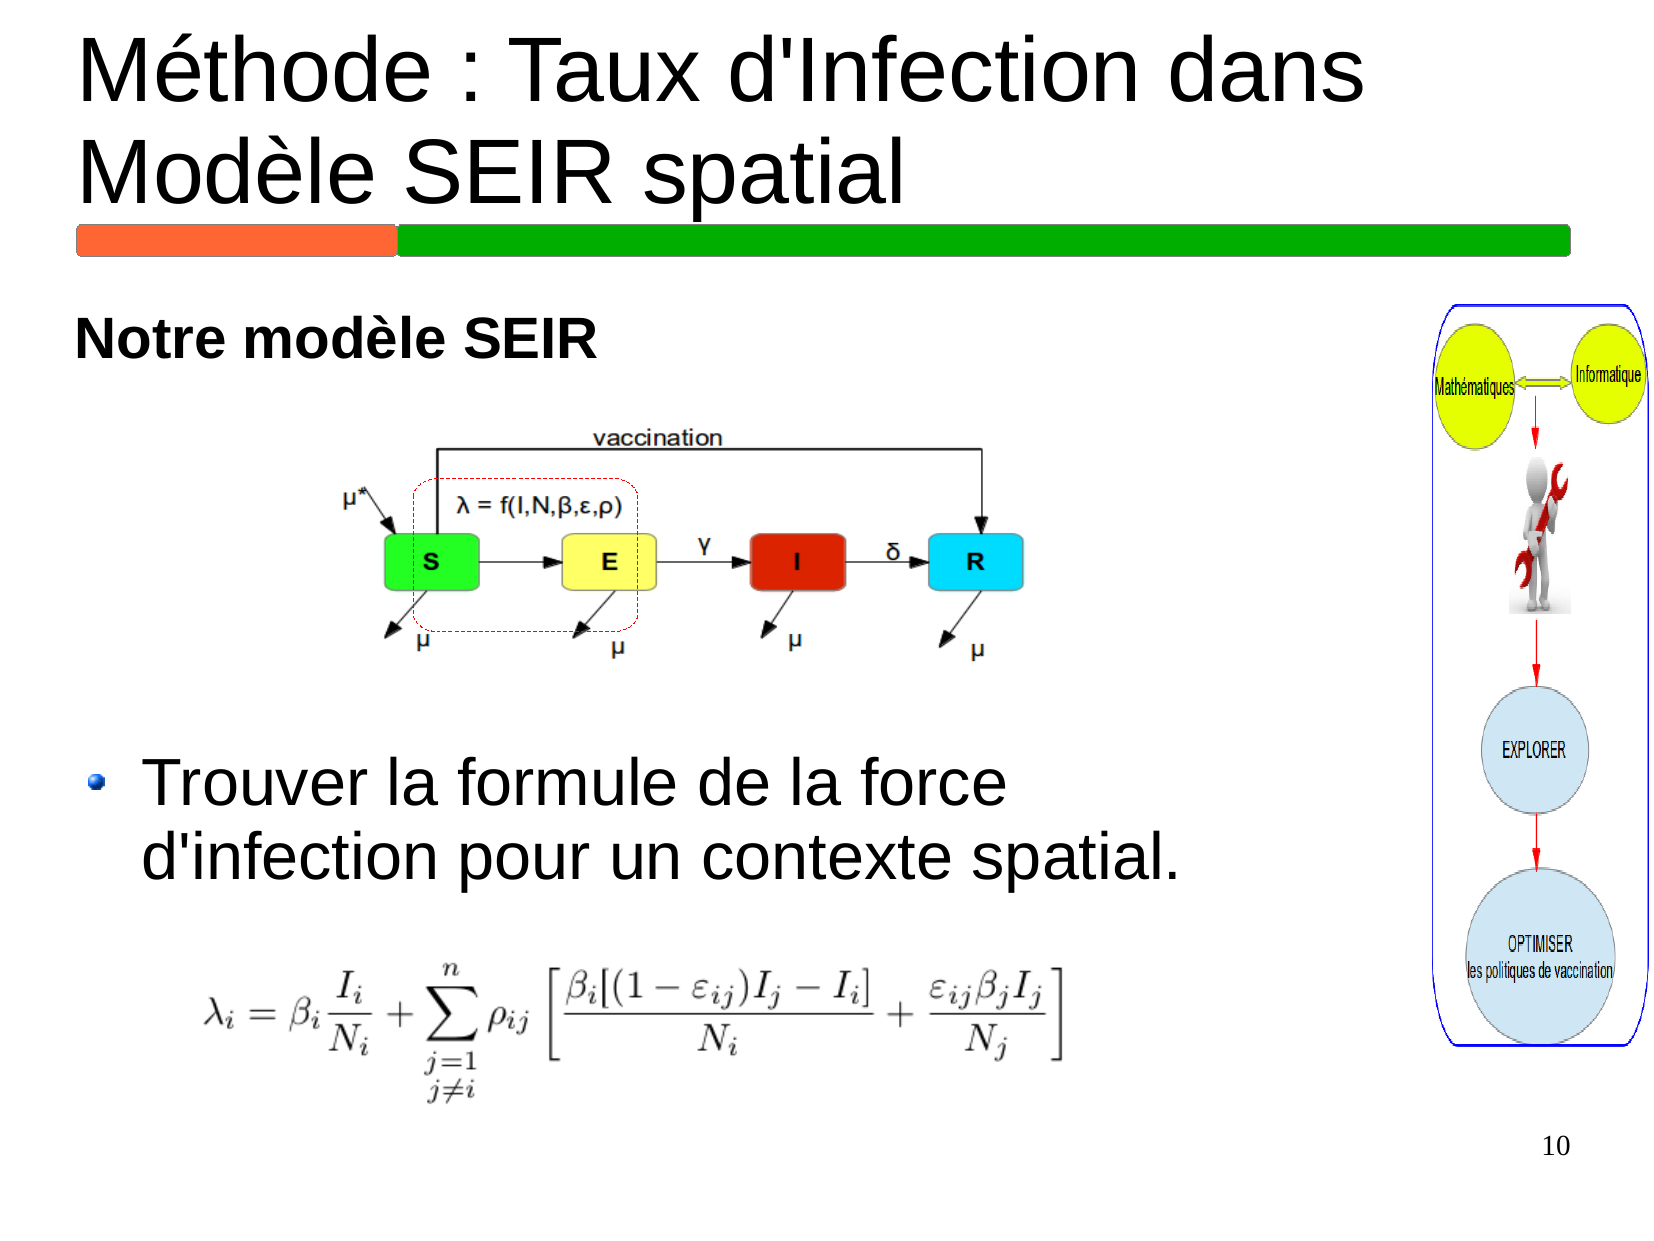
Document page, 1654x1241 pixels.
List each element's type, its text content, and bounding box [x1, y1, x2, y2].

text_box [76, 224, 1571, 257]
picture [165, 921, 1120, 1126]
title Méthode : Taux d'Infection dans Modèle SEIR spatial [76, 17, 1654, 225]
picture [326, 415, 1040, 676]
picture [1429, 295, 1654, 1054]
list Trouver la formule de la force d'infection pour un contexte spatial. [70, 744, 1252, 1138]
text_box Notre modèle SEIR [60, 298, 615, 378]
